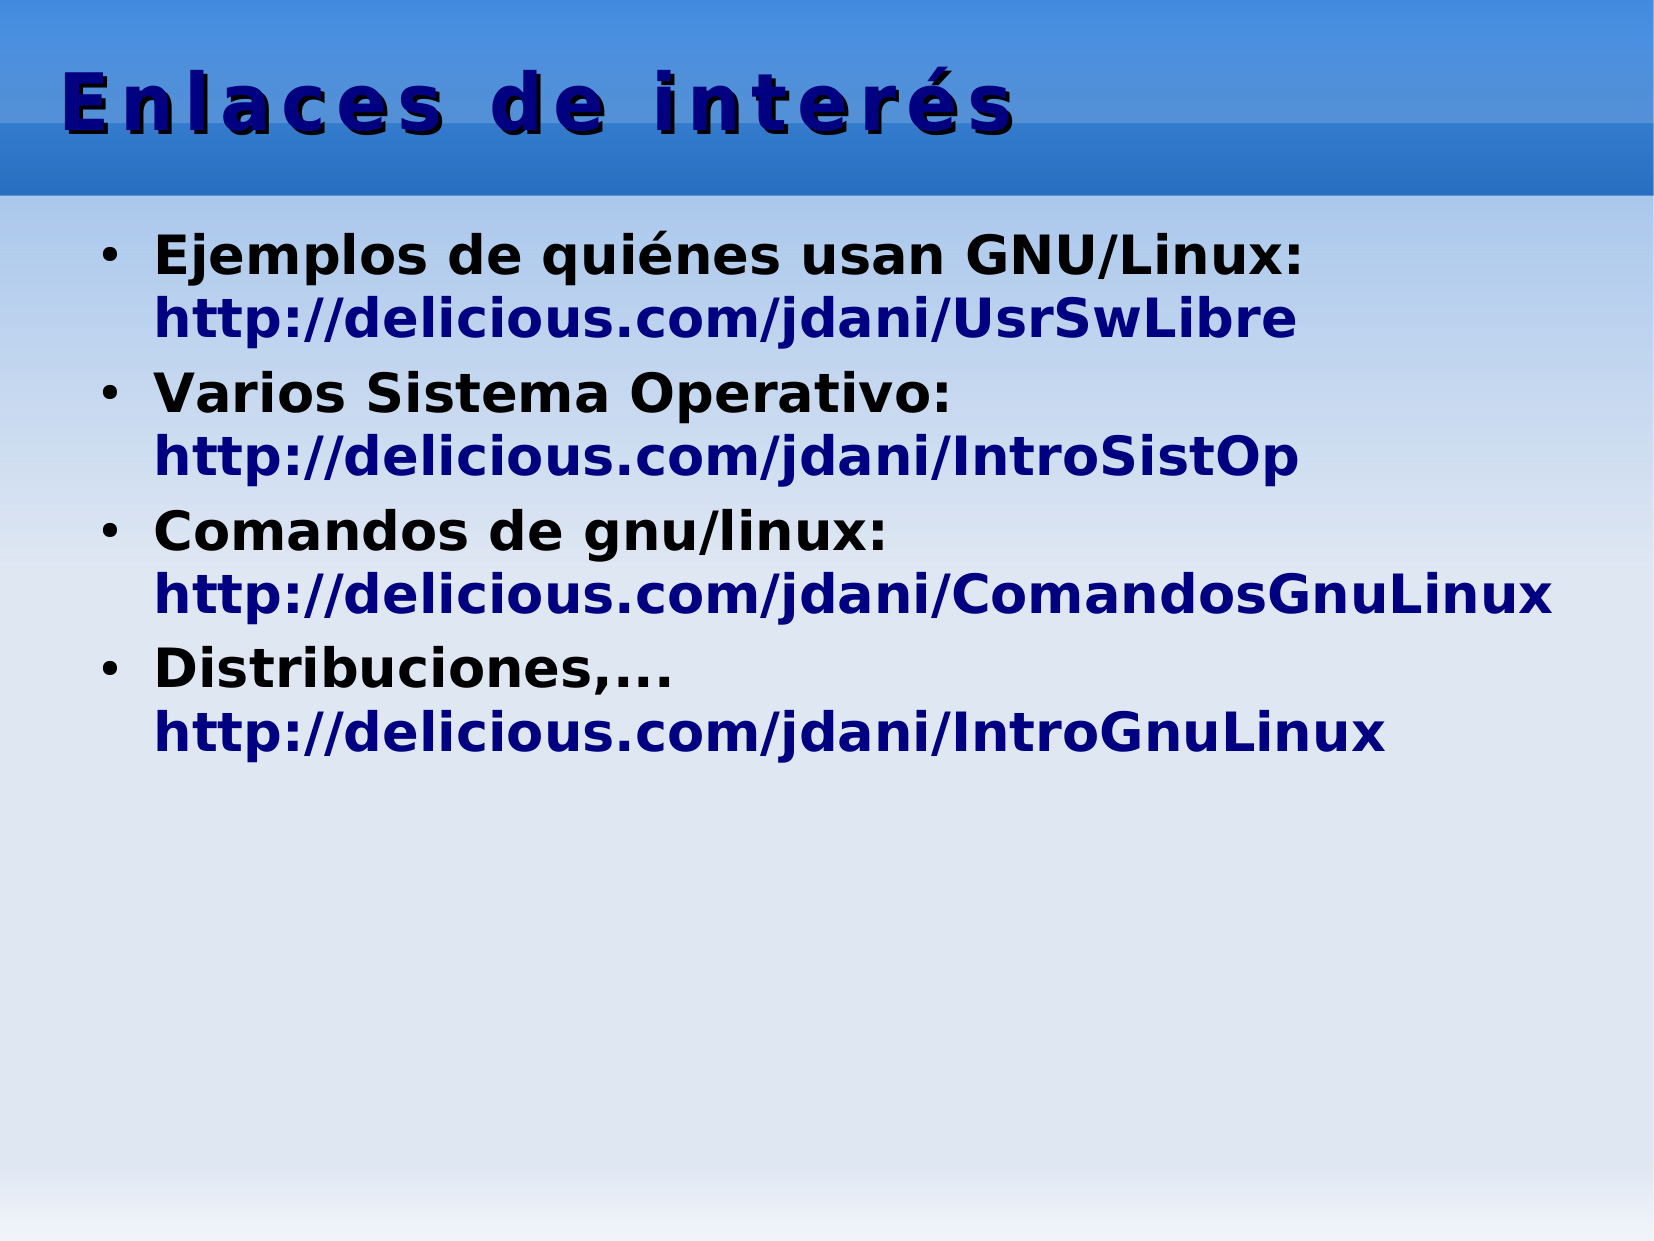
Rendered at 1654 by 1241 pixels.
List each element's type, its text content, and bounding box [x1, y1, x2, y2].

picture [0, 0, 1654, 1241]
title Enlaces de interés [59, 36, 1654, 171]
list Ejemplos de quiénes usan GNU/Linux: http://delicious.com/jdani/UsrSwLibre Varios Sistema Operativo: http://delicious.com/jdani/IntroSistOp Comandos de gnu/linux: http://delicious.com/jdani/ComandosGnuLinux Distribuciones,... http://delicious.com/jdani/IntroGnuLinux [82, 224, 1625, 1083]
